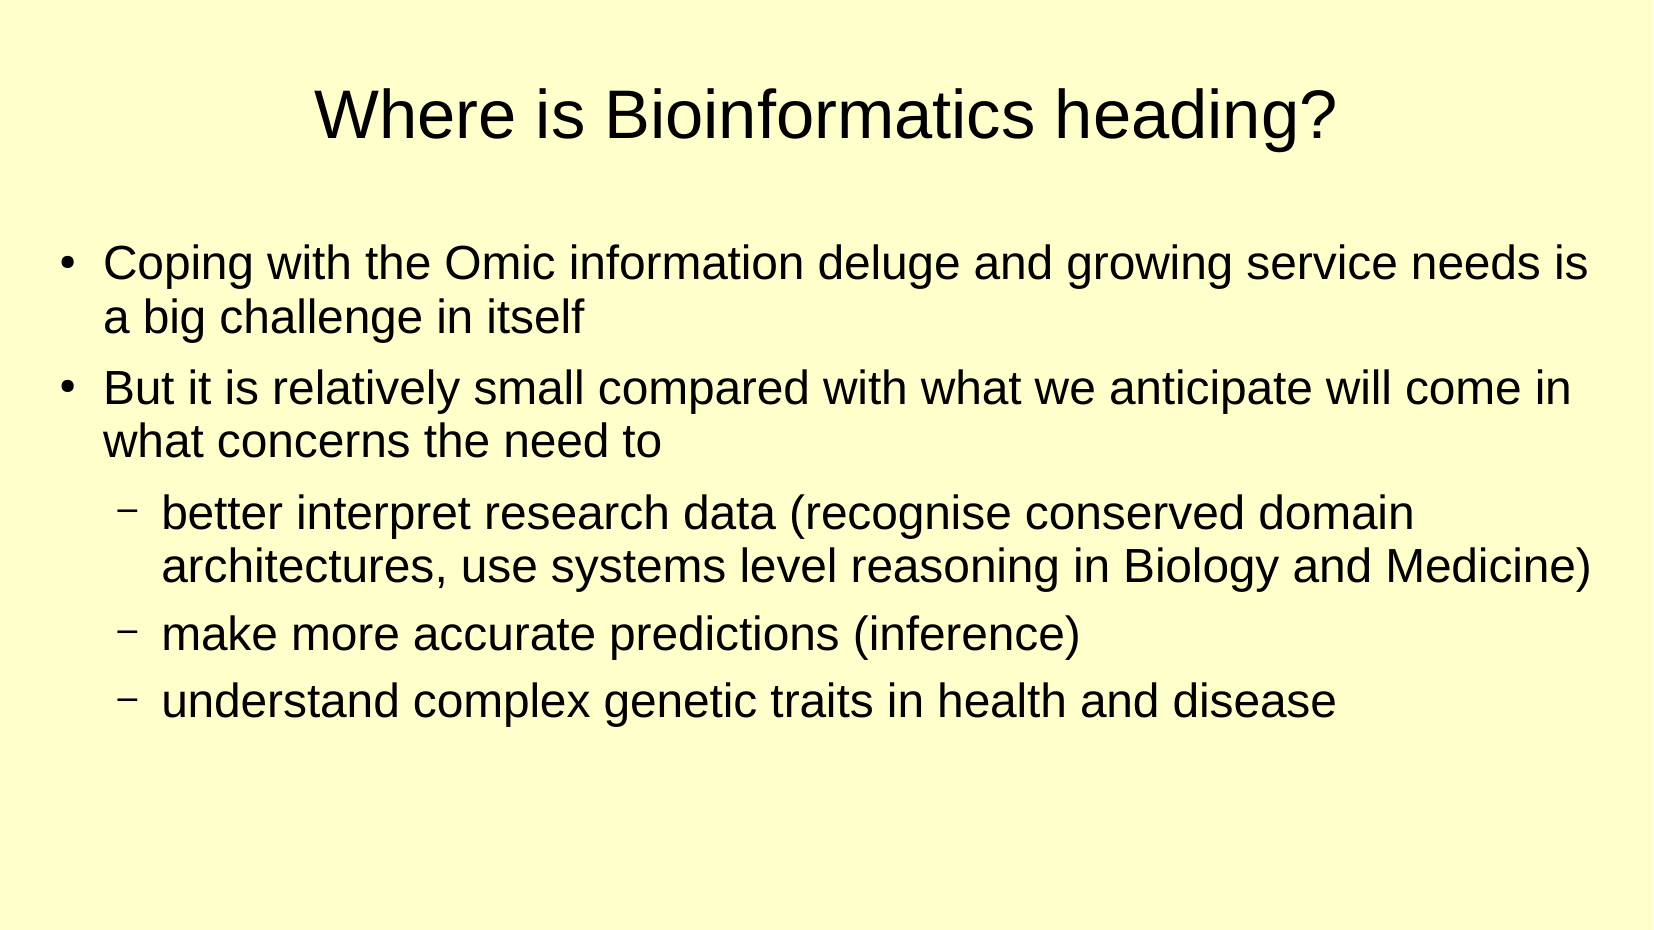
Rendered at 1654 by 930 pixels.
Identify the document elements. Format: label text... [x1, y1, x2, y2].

list Coping with the Omic information deluge and growing service needs is a big challenge in itself But it is relatively small compared with what we anticipate will come in what concerns the need to better interpret research data (recognise conserved domain architectures, use systems level reasoning in Biology and Medicine) make more accurate predictions (inference) understand complex genetic traits in health and disease [44, 236, 1605, 777]
title Where is Bioinformatics heading? [82, 36, 1571, 193]
